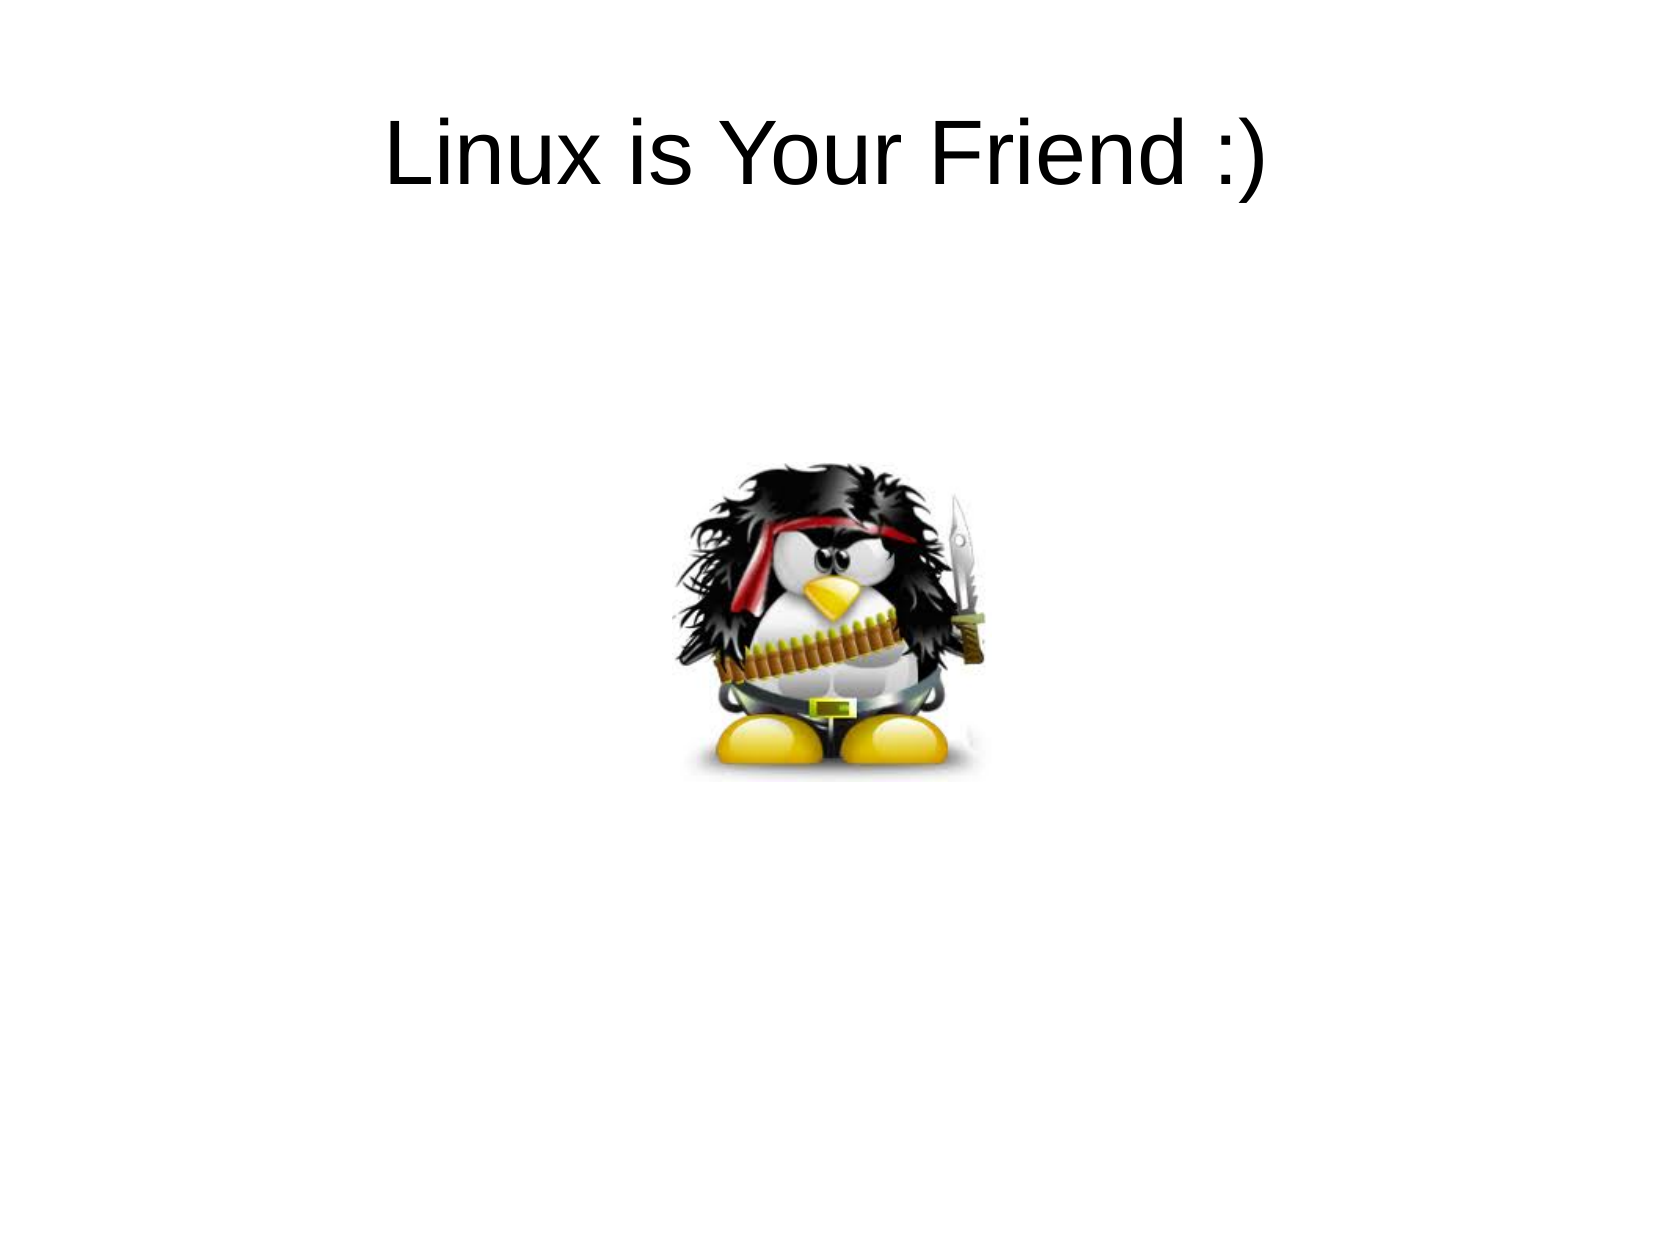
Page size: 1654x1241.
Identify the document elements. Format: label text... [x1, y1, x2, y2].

title Linux is Your Friend :) [82, 56, 1571, 250]
picture [672, 462, 992, 782]
